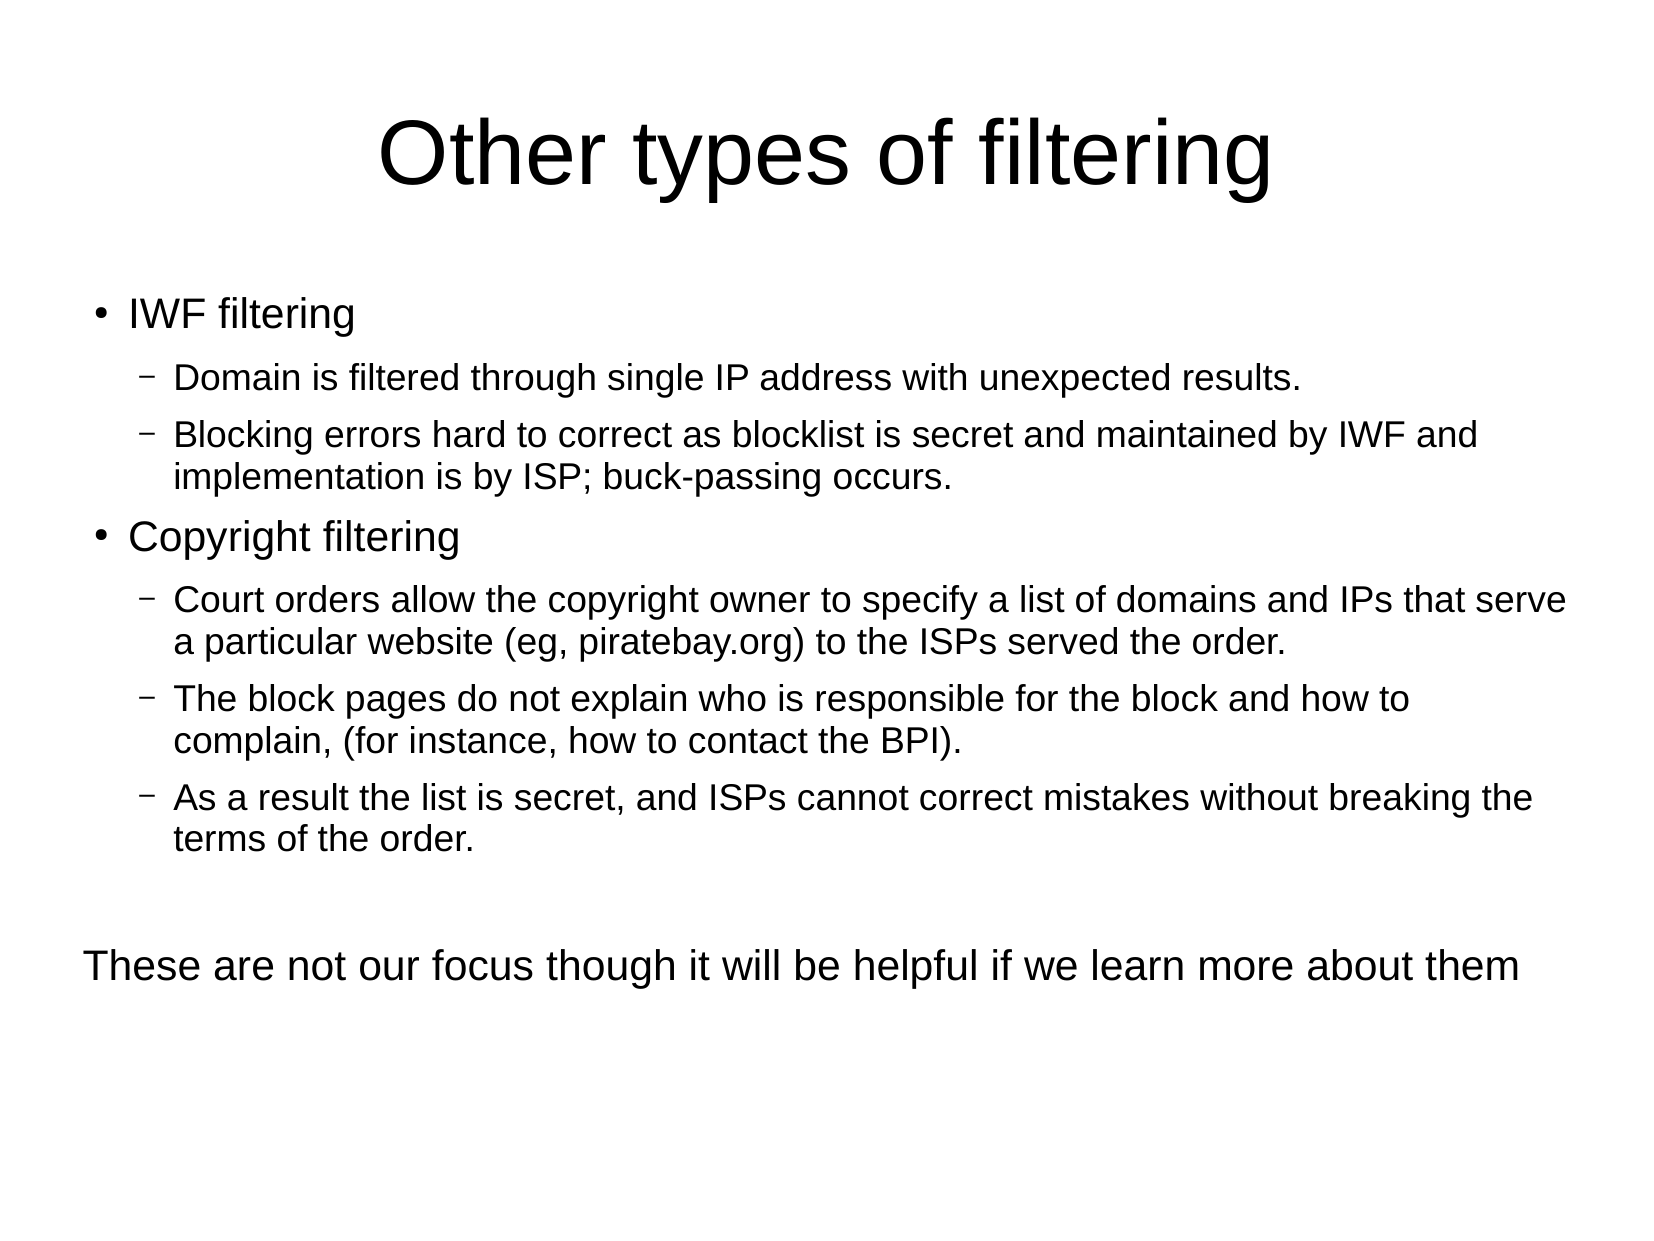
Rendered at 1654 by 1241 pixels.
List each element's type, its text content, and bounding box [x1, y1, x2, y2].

title Other types of filtering [82, 49, 1571, 257]
list IWF filtering Domain is filtered through single IP address with unexpected results. Blocking errors hard to correct as blocklist is secret and maintained by IWF and implementation is by ISP; buck-passing occurs. Copyright filtering Court orders allow the copyright owner to specify a list of domains and IPs that serve a particular website (eg, piratebay.org) to the ISPs served the order. The block pages do not explain who is responsible for the block and how to complain, (for instance, how to contact the BPI). As a result the list is secret, and ISPs cannot correct mistakes without breaking the terms of the order. These are not our focus though it will be helpful if we learn more about them [82, 290, 1571, 1010]
